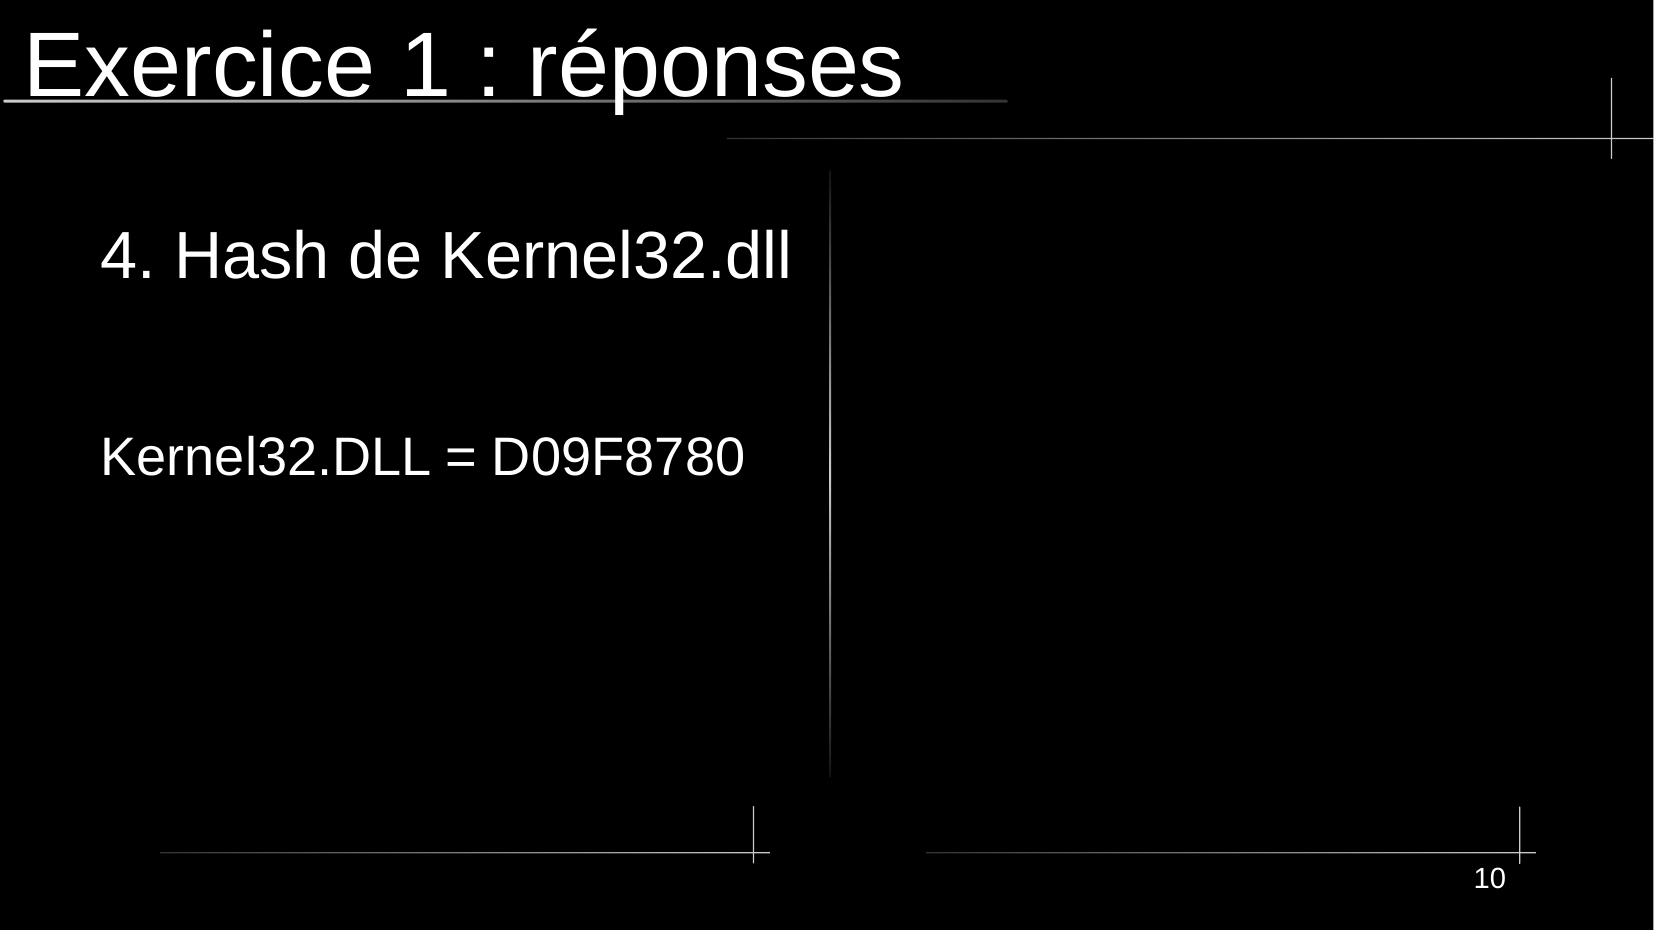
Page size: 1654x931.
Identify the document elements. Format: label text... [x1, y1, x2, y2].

title Exercice 1 : réponses [23, 11, 1589, 119]
list 4. Hash de Kernel32.dll Kernel32.DLL = D09F8780 [29, 217, 804, 758]
